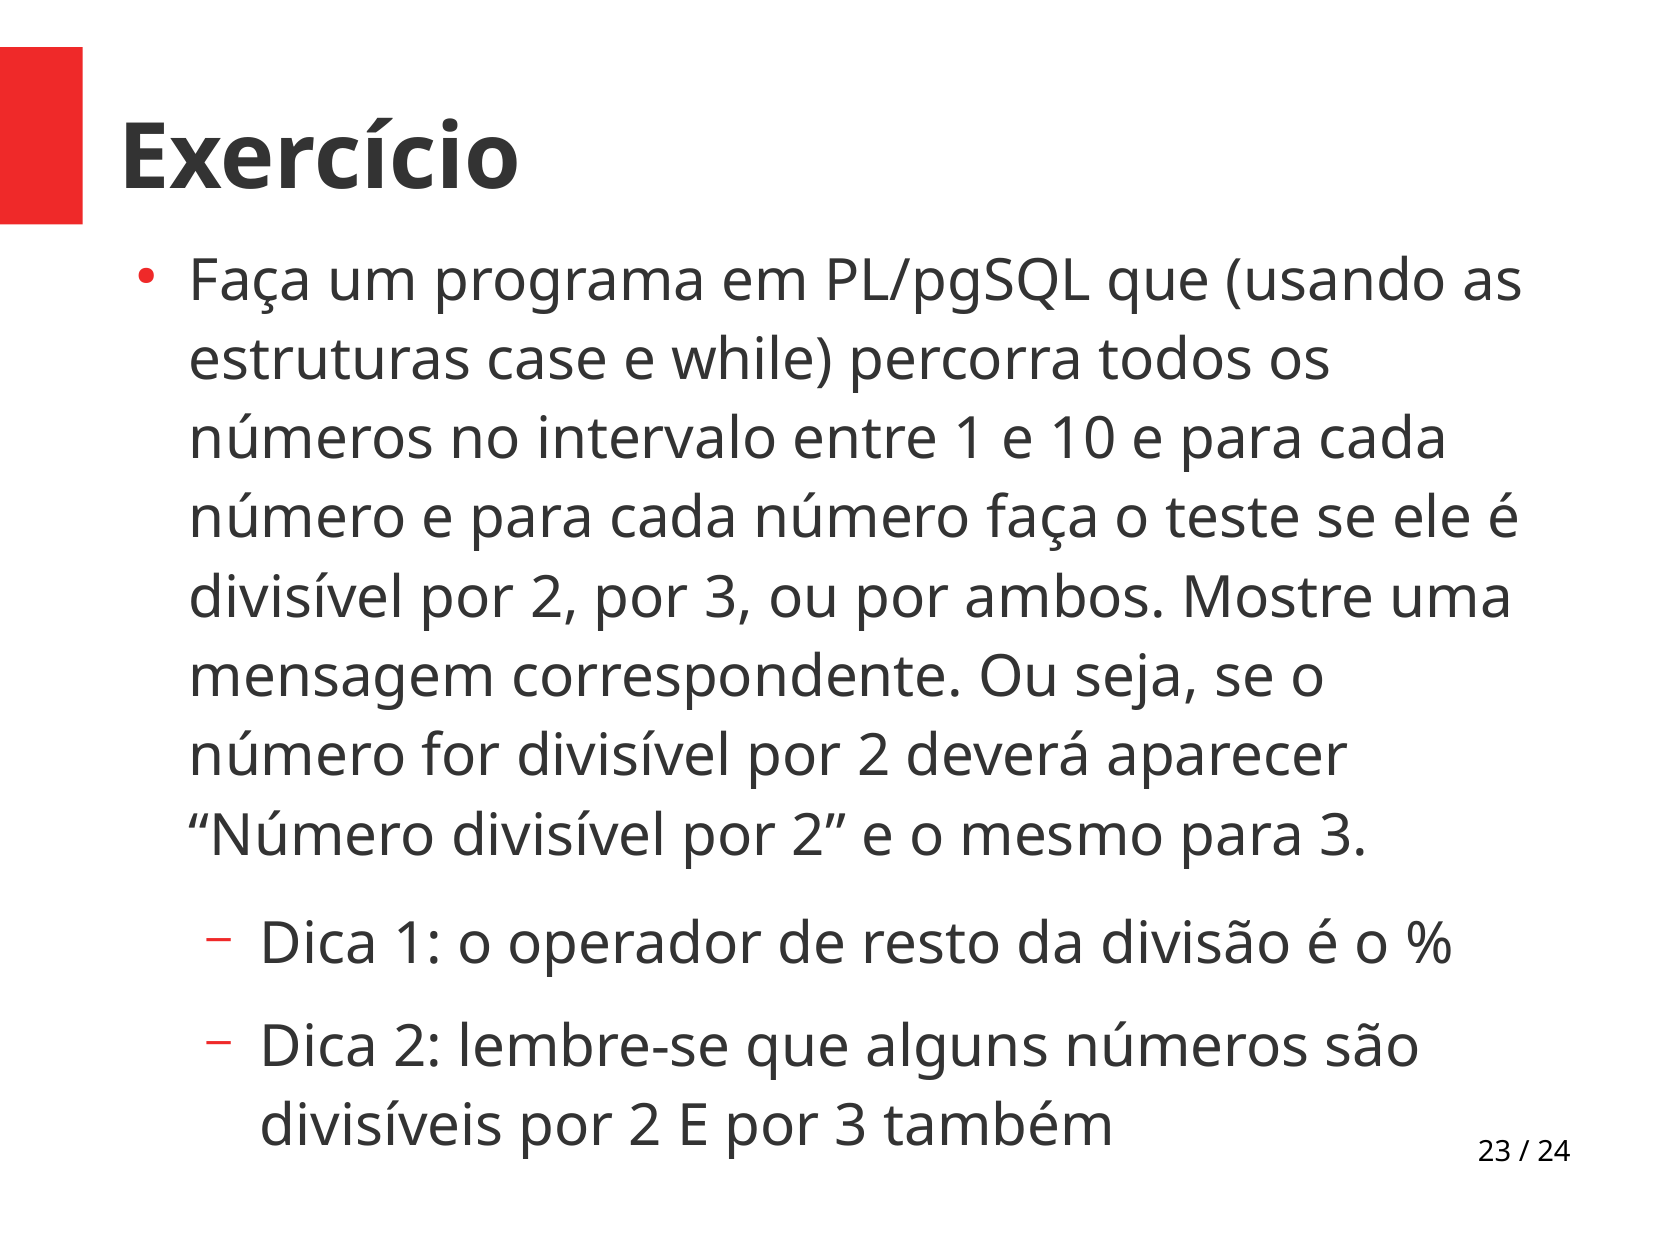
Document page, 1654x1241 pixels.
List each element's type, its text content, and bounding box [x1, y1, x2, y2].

list Faça um programa em PL/pgSQL que (usando as estruturas case e while) percorra todos os números no intervalo entre 1 e 10 e para cada número e para cada número faça o teste se ele é divisível por 2, por 3, ou por ambos. Mostre uma mensagem correspondente. Ou seja, se o número for divisível por 2 deverá aparecer “Número divisível por 2” e o mesmo para 3. Dica 1: o operador de resto da divisão é o % Dica 2: lembre-se que alguns números são divisíveis por 2 E por 3 também [118, 237, 1536, 958]
title Exercício [118, 49, 1571, 257]
